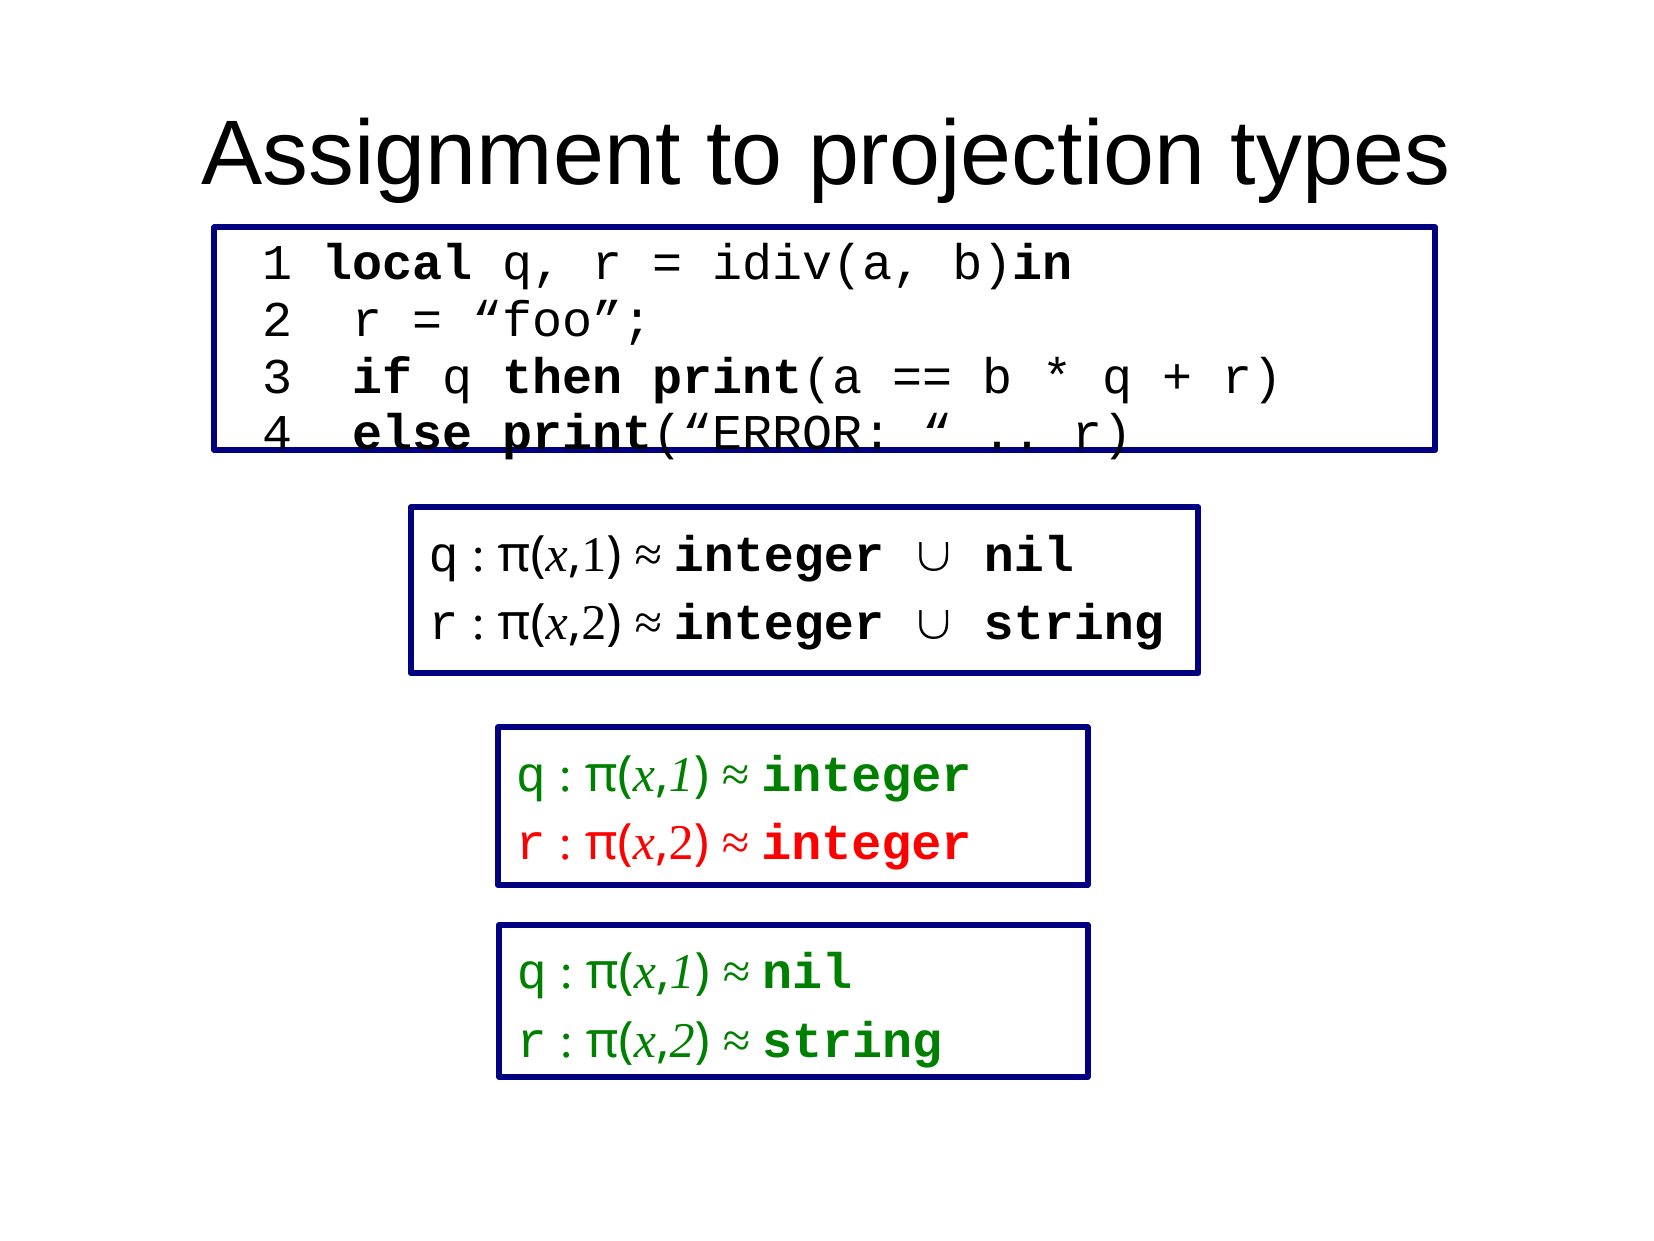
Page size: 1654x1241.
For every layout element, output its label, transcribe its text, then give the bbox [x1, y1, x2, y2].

text_box 1 local q, r = idiv(a, b)in 2 r = “foo”; 3 if q then print(a == b * q + r) 4 else print(“ERROR: “ .. r) [214, 227, 1436, 451]
text_box q : π(x,1) ≈ integer r : π(x,2) ≈ integer [498, 727, 1088, 886]
text_box q : π(x,1) ≈ integer ∪ nil r : π(x,2) ≈ integer ∪ string [410, 507, 1199, 674]
text_box q : π(x,1) ≈ nil r : π(x,2) ≈ string [499, 924, 1088, 1077]
title Assignment to projection types [82, 49, 1571, 257]
